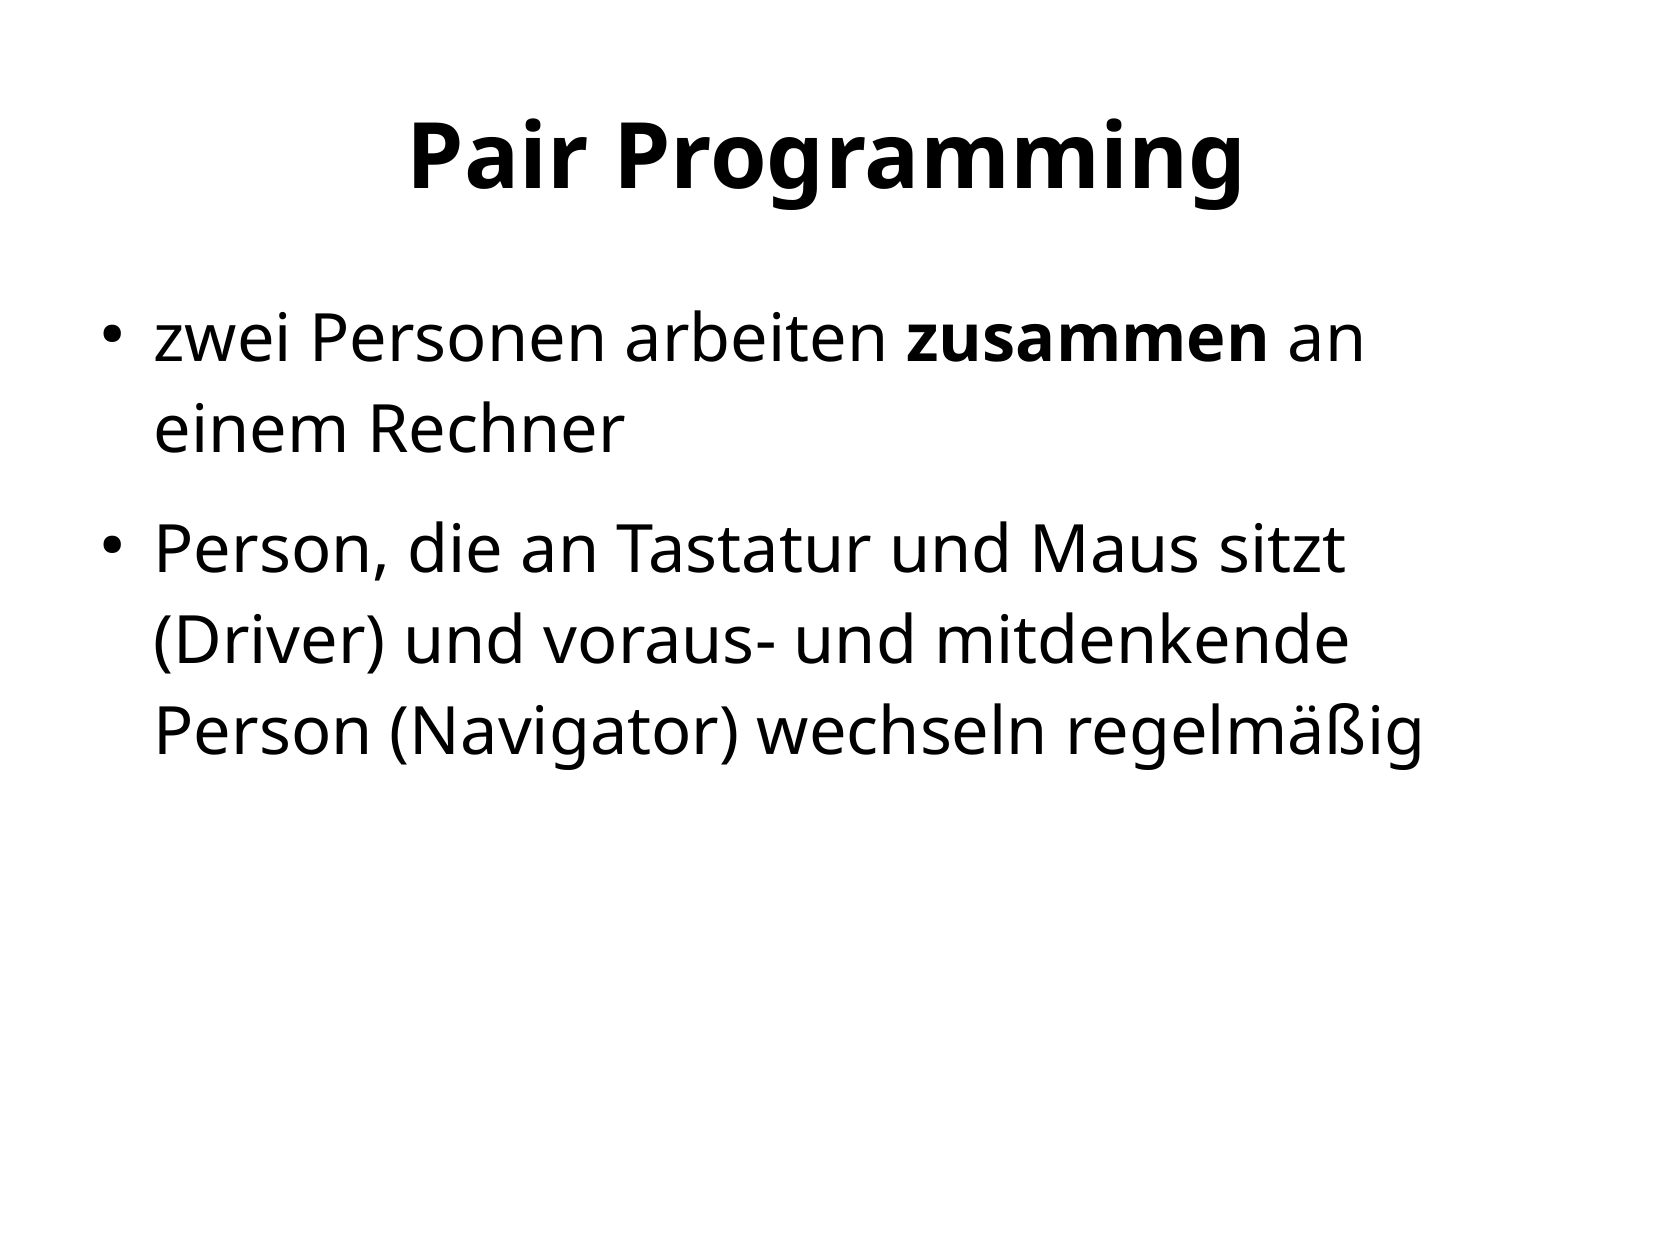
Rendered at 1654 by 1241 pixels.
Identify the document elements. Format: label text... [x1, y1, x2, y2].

list zwei Personen arbeiten zusammen an einem Rechner Person, die an Tastatur und Maus sitzt (Driver) und voraus- und mitdenkende Person (Navigator) wechseln regelmäßig [82, 290, 1571, 1010]
title Pair Programming [82, 49, 1571, 257]
